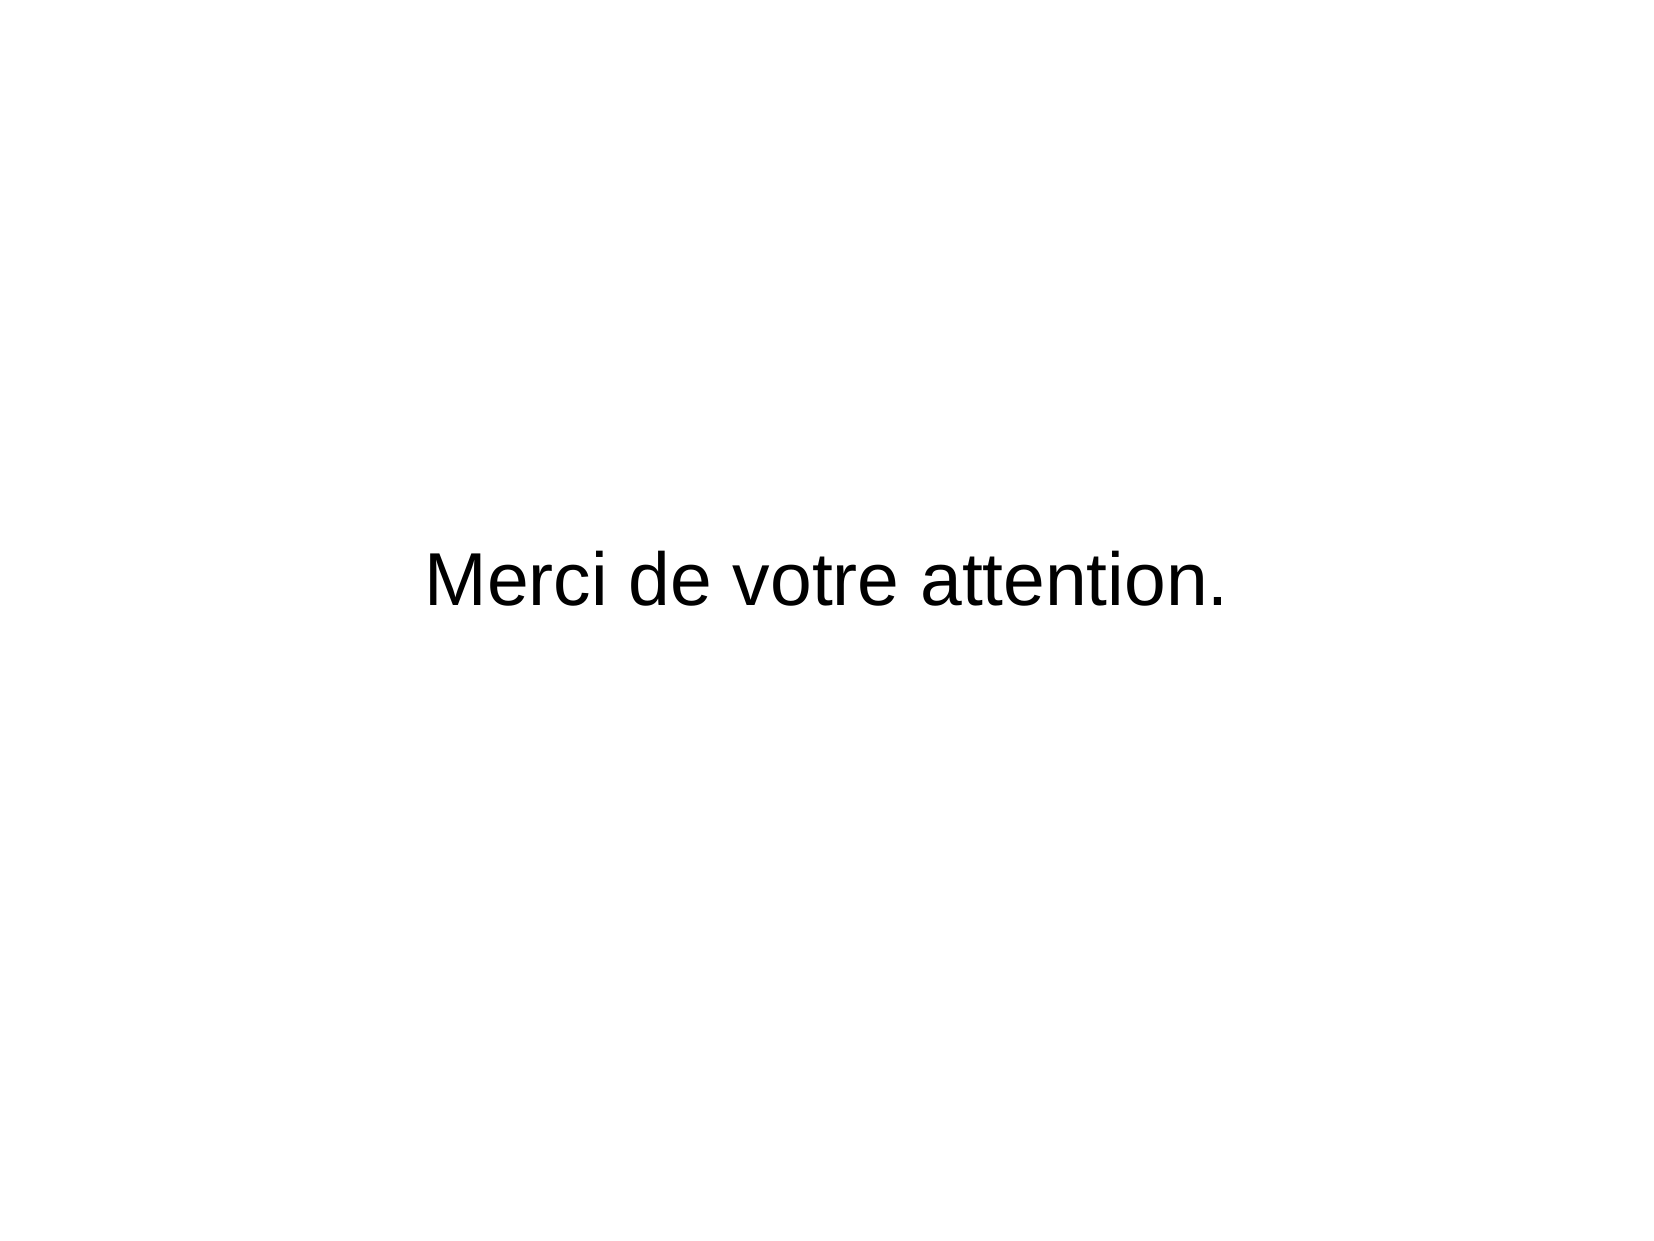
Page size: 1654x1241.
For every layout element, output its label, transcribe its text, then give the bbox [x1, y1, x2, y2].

subtitle Merci de votre attention. [82, 49, 1571, 1109]
